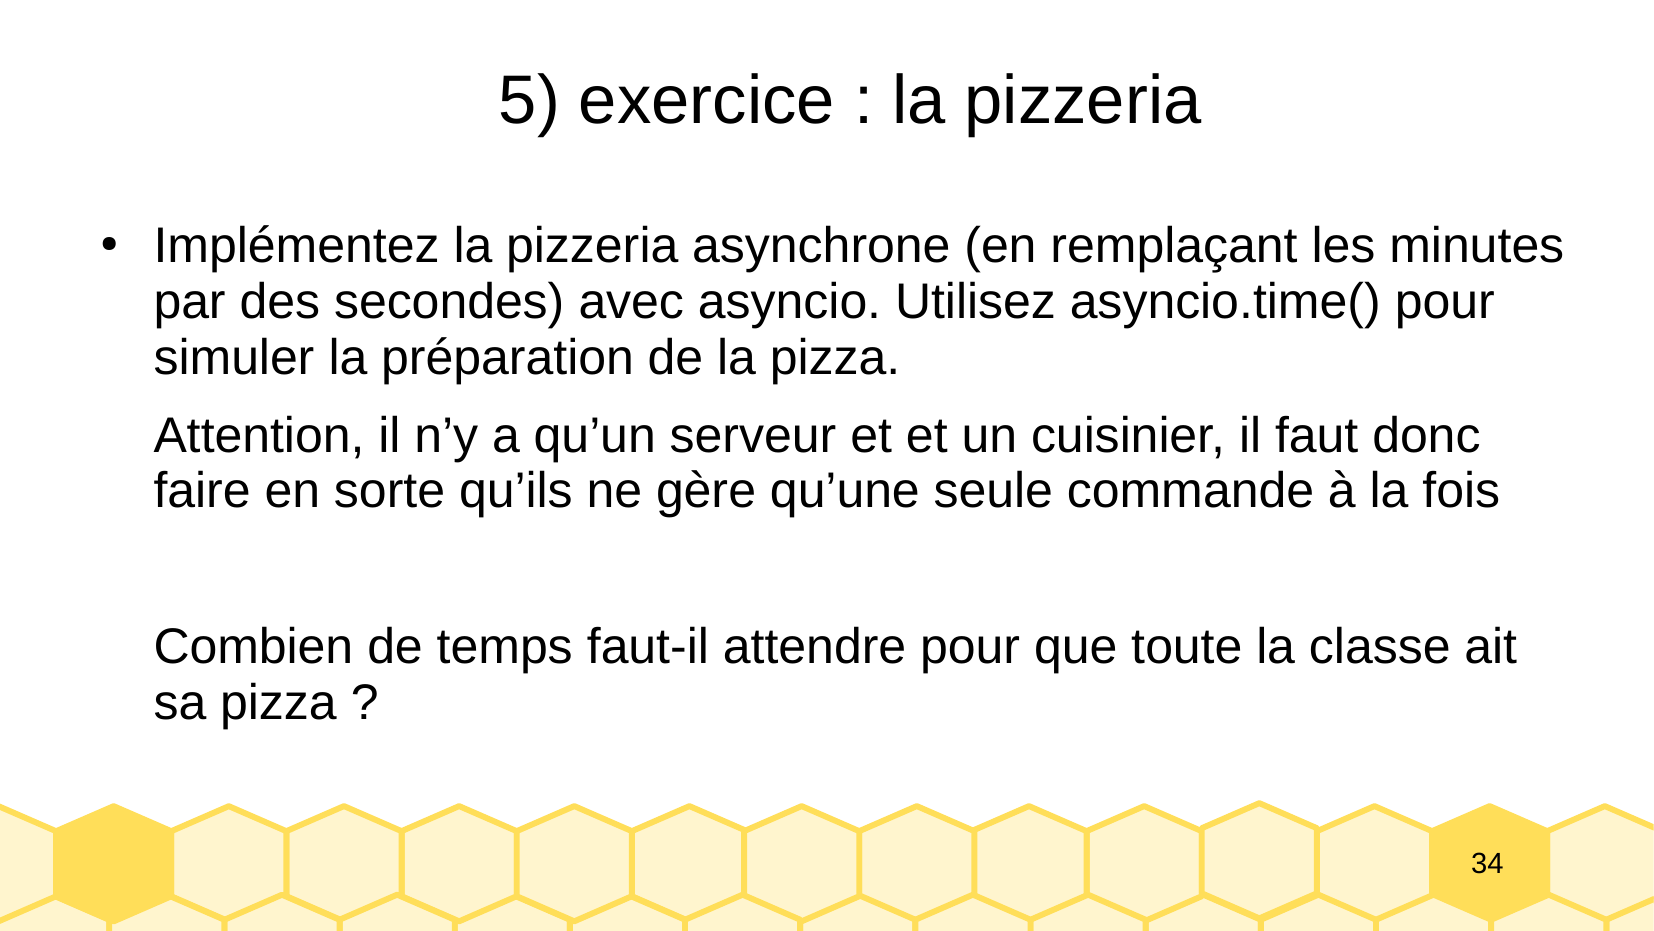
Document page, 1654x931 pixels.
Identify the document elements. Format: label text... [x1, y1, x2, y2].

list Implémentez la pizzeria asynchrone (en remplaçant les minutes par des secondes) avec asyncio. Utilisez asyncio.time() pour simuler la préparation de la pizza. Attention, il n’y a qu’un serveur et et un cuisinier, il faut donc faire en sorte qu’ils ne gère qu’une seule commande à la fois Combien de temps faut-il attendre pour que toute la classe ait sa pizza ? [82, 217, 1571, 758]
title 5) exercice : la pizzeria [106, 21, 1595, 178]
